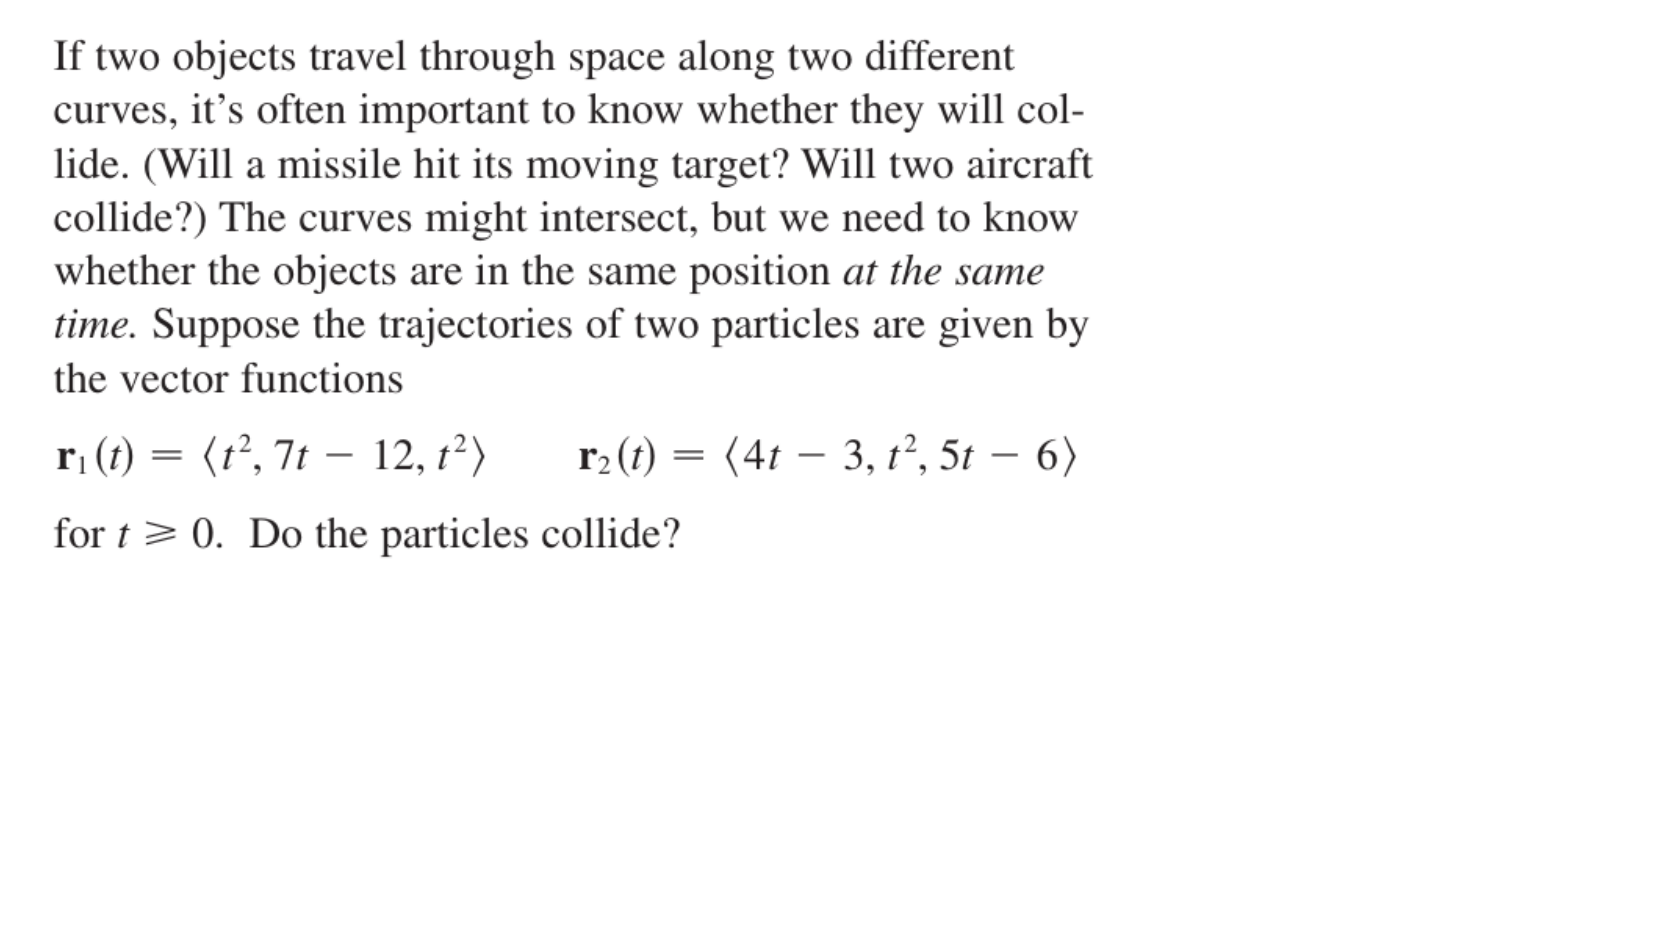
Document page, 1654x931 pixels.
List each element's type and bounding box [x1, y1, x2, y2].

picture [37, 20, 1123, 579]
